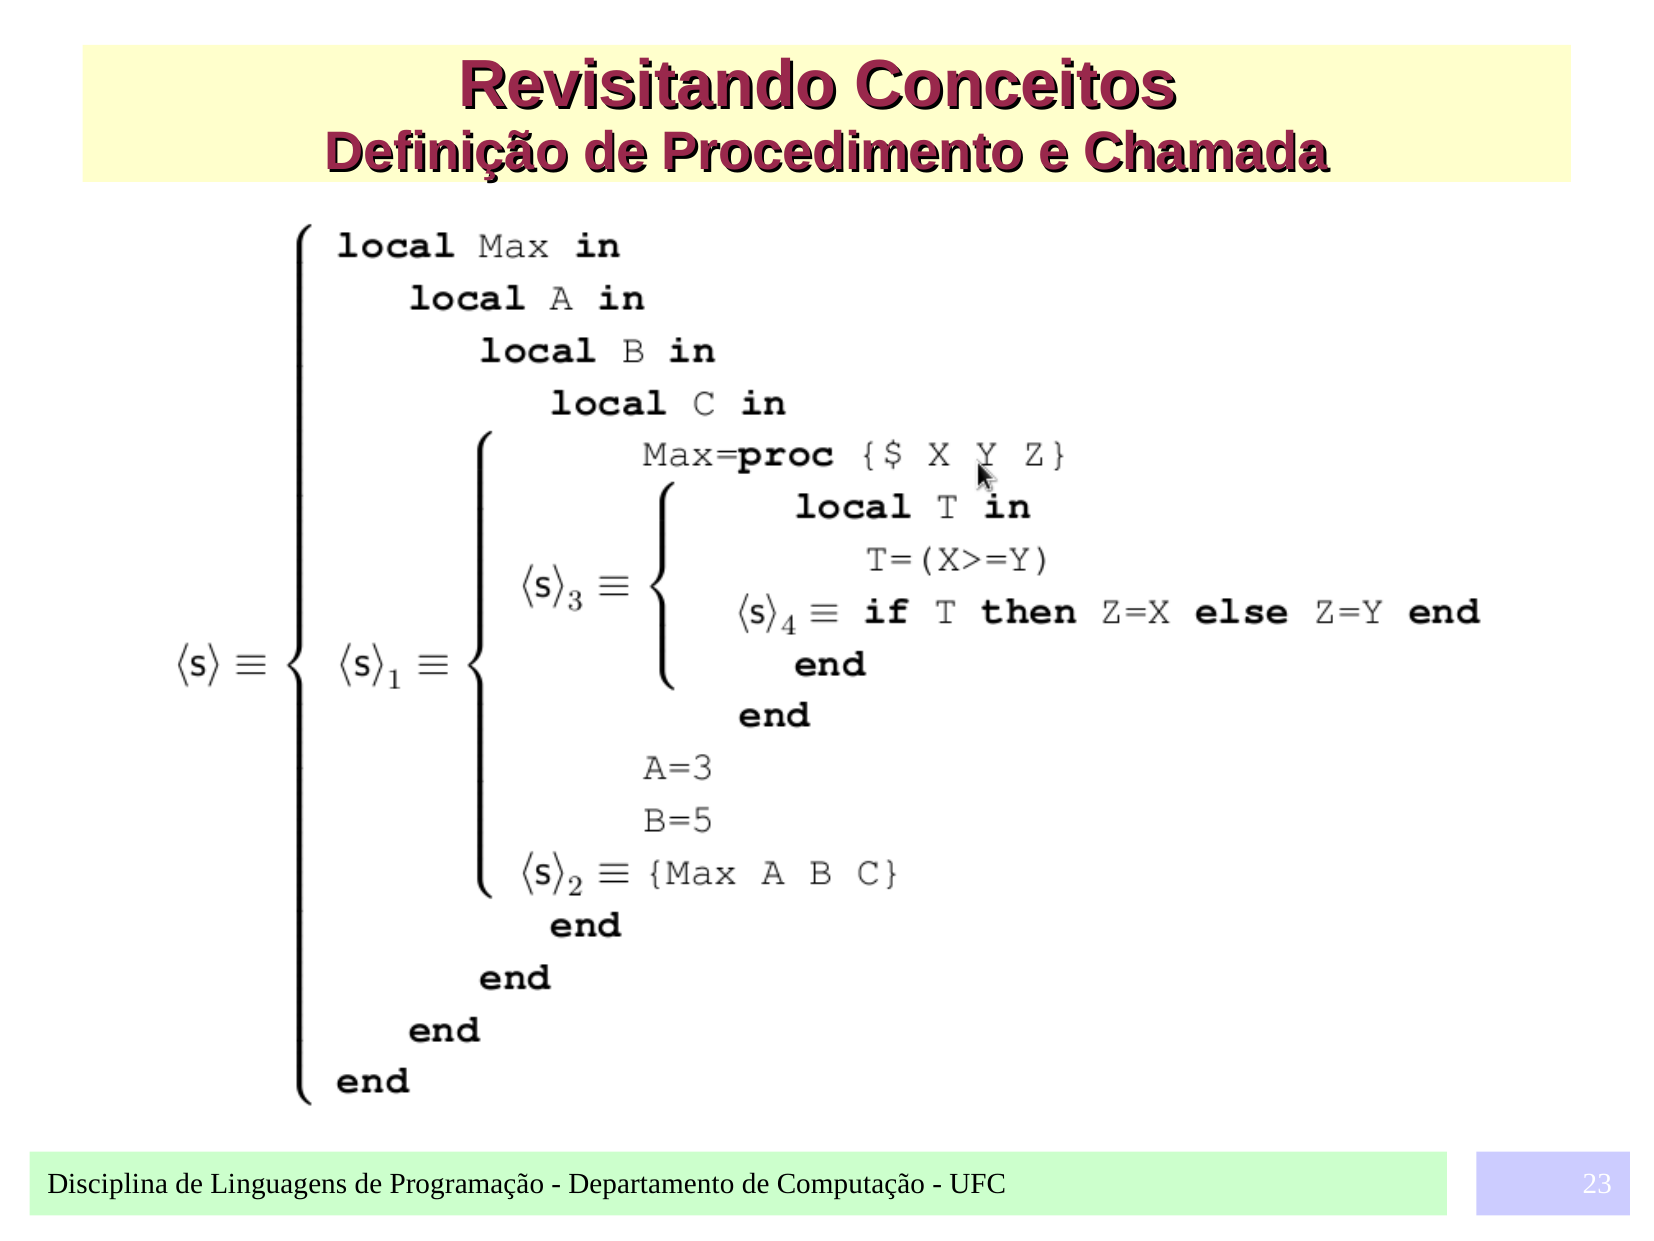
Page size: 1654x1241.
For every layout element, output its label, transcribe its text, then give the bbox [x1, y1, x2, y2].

title Revisitando Conceitos Definição de Procedimento e Chamada [82, 44, 1571, 182]
picture [159, 195, 1489, 1119]
